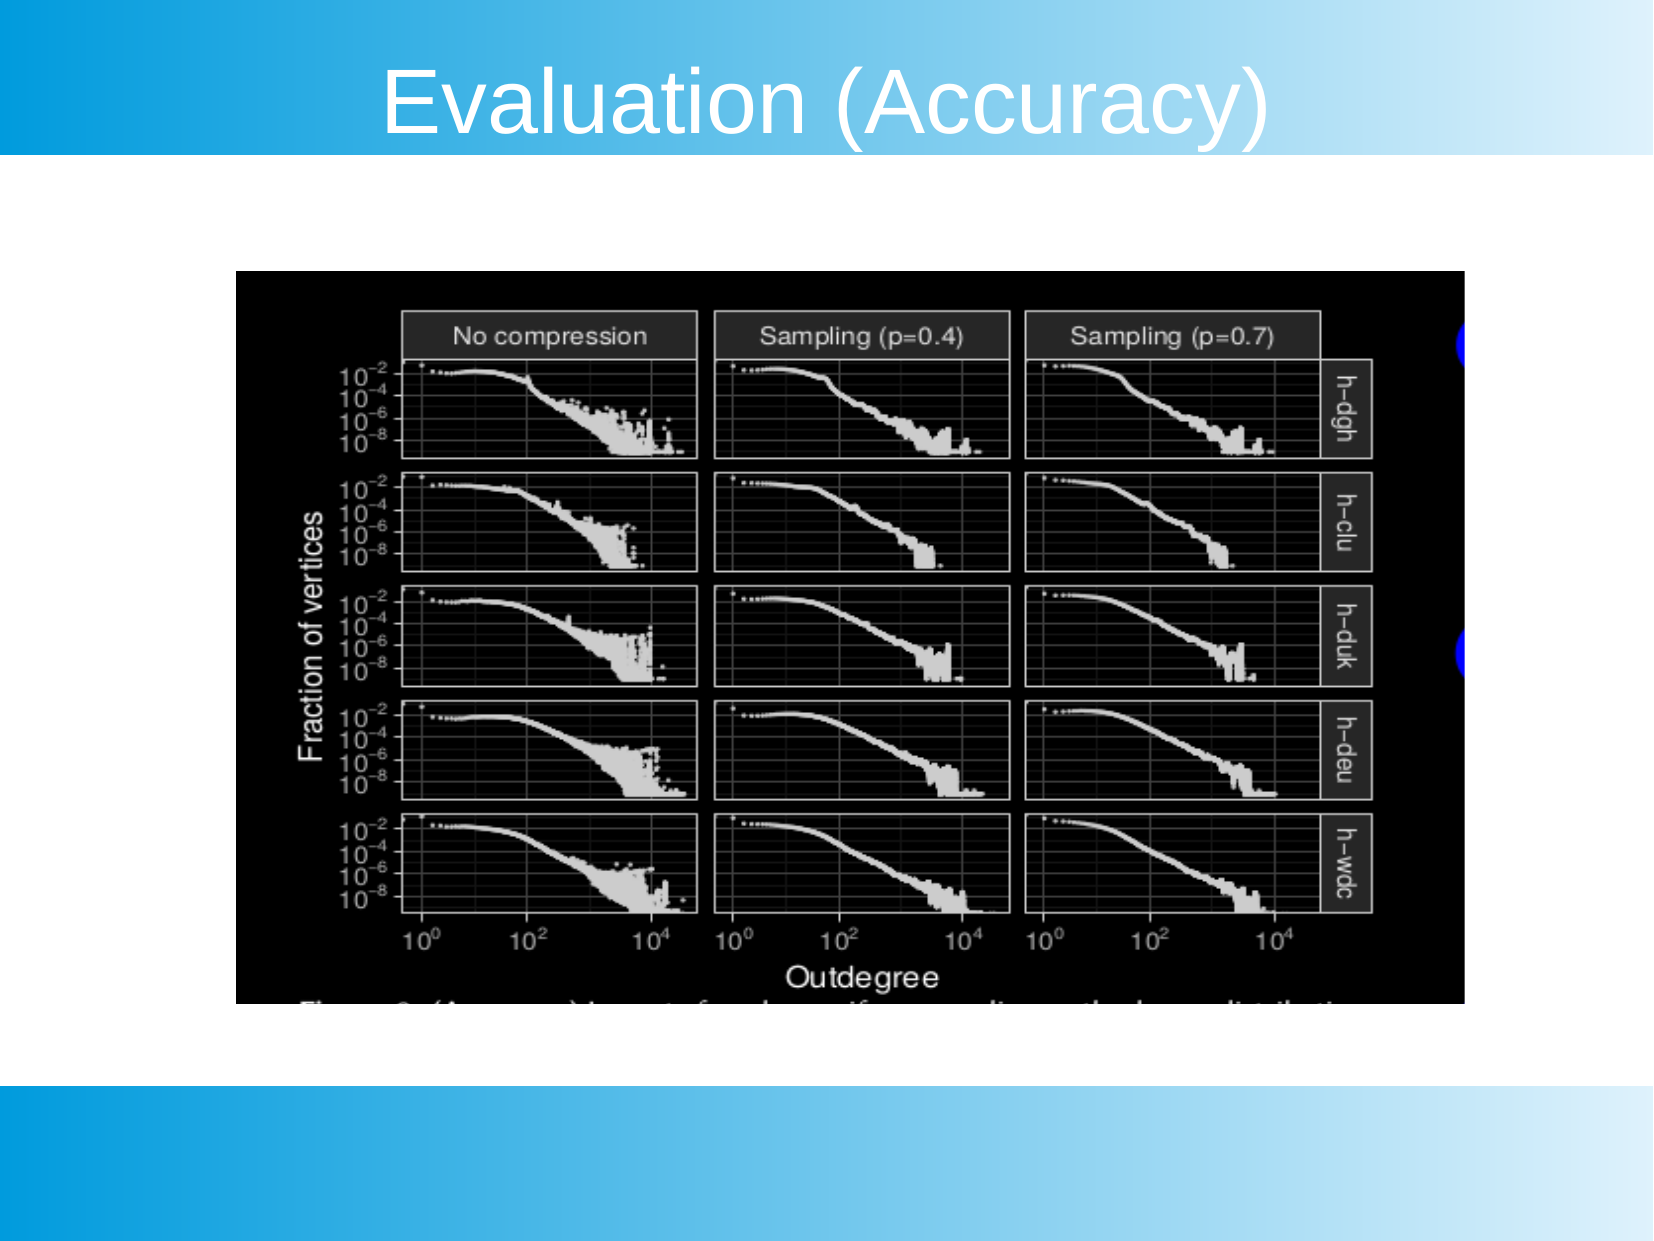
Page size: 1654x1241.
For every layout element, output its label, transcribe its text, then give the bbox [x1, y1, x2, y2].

title Evaluation (Accuracy) [82, 49, 1571, 155]
picture [236, 271, 1465, 1004]
